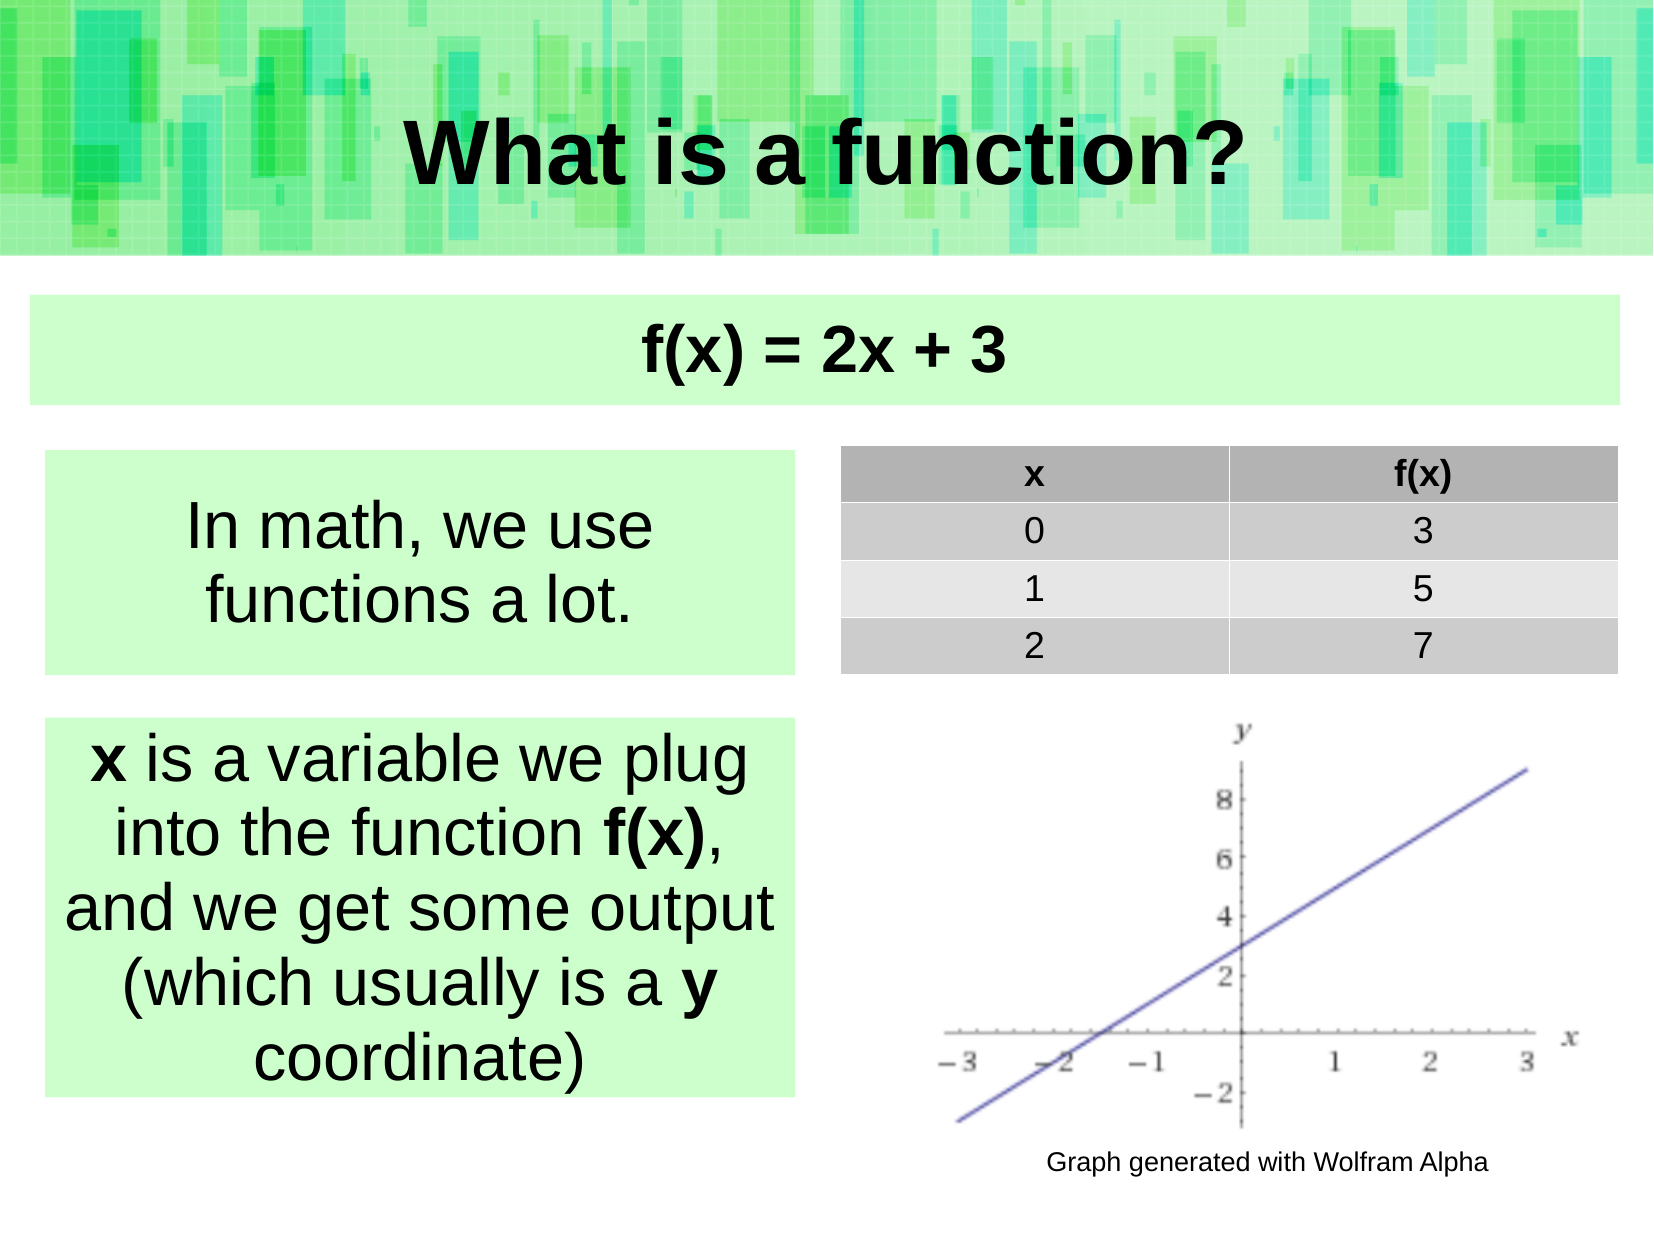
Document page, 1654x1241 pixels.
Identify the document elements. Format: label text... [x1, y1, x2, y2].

table_cell 1 [841, 561, 1229, 617]
table_header f(x) [1230, 446, 1618, 502]
table_cell 7 [1230, 618, 1618, 674]
text_box In math, we use functions a lot. [45, 450, 796, 676]
picture [0, 0, 1654, 1241]
text_box f(x) = 2x + 3 [30, 294, 1621, 406]
table_cell 5 [1230, 561, 1618, 617]
text_box x is a variable we plug into the function f(x), and we get some output (which usually is a y coordinate) [45, 717, 796, 1098]
table_cell 0 [841, 503, 1229, 560]
table_cell 2 [841, 618, 1229, 674]
text_box Graph generated with Wolfram Alpha [900, 1140, 1636, 1186]
title What is a function? [82, 49, 1571, 257]
table_header x [841, 446, 1229, 502]
table_cell 3 [1230, 503, 1618, 560]
